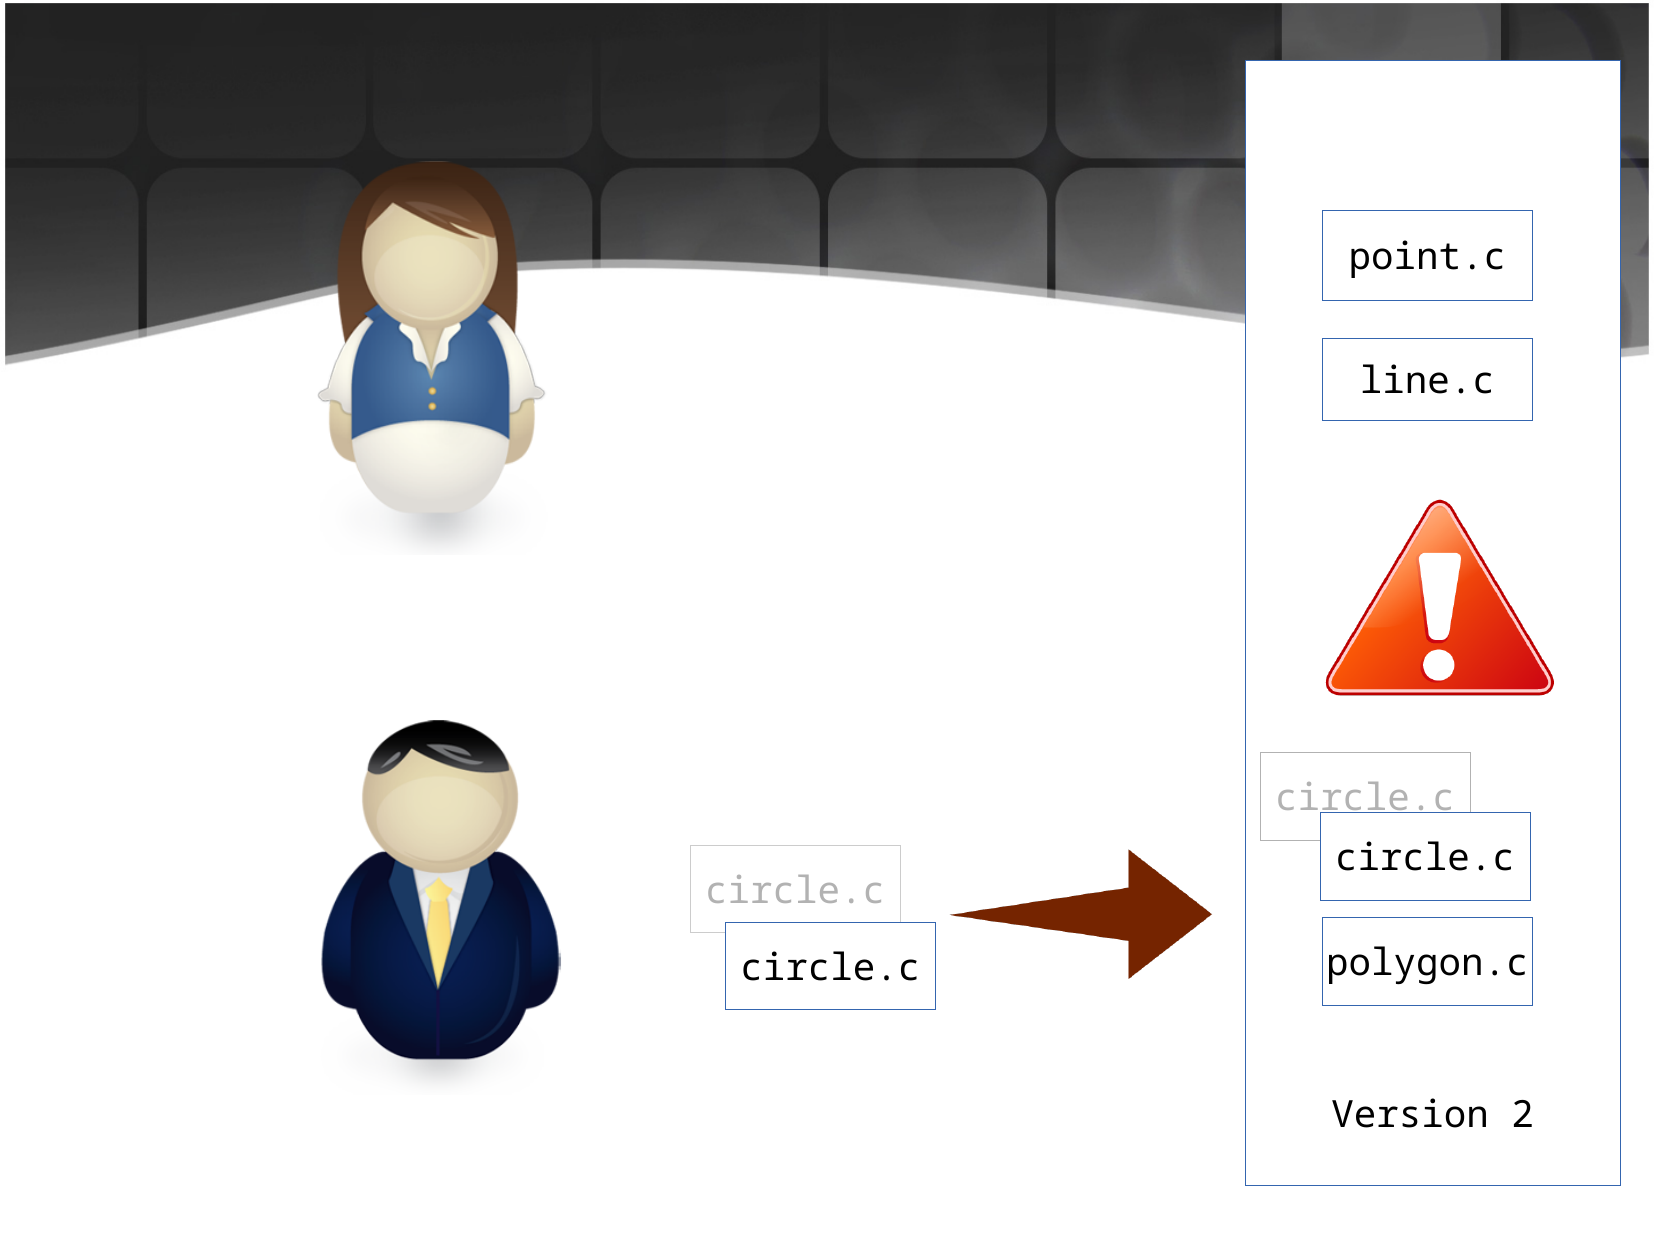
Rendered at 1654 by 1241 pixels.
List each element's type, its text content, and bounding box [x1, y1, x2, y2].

text_box circle.c [690, 845, 901, 933]
text_box line.c [1322, 338, 1533, 421]
picture [0, 0, 1654, 1241]
text_box polygon.c [1322, 917, 1533, 1006]
text_box point.c [1322, 210, 1533, 301]
text_box [1245, 60, 1621, 1186]
text_box circle.c [1320, 812, 1531, 901]
text_box circle.c [725, 922, 936, 1010]
text_box circle.c [1260, 752, 1471, 841]
text_box Version 2 [1275, 1080, 1591, 1139]
